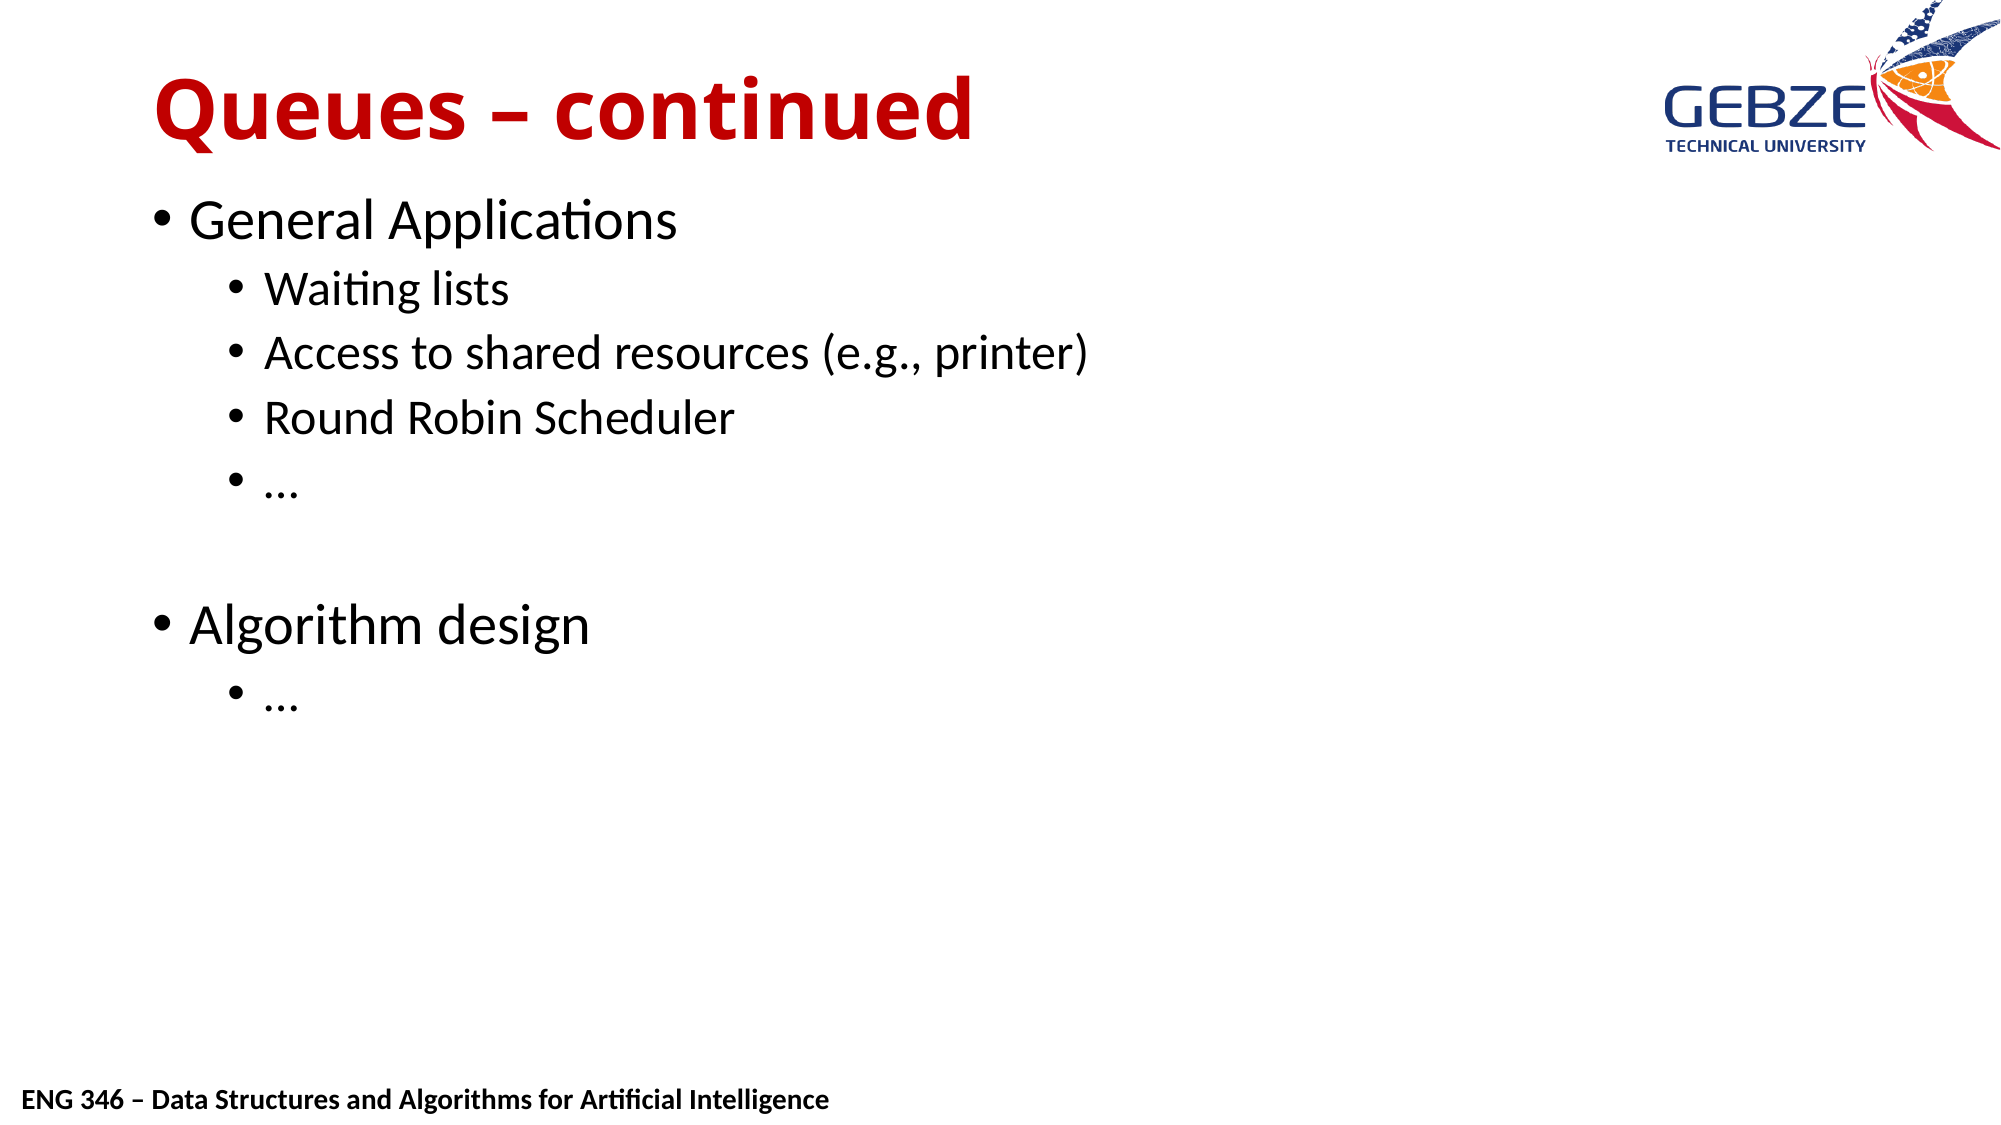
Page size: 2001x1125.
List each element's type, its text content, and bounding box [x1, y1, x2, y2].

list General Applications Waiting lists Access to shared resources (e.g., printer) Round Robin Scheduler … Algorithm design … [137, 181, 1863, 928]
title Queues – continued [137, 59, 1863, 166]
picture [1665, 0, 2001, 152]
